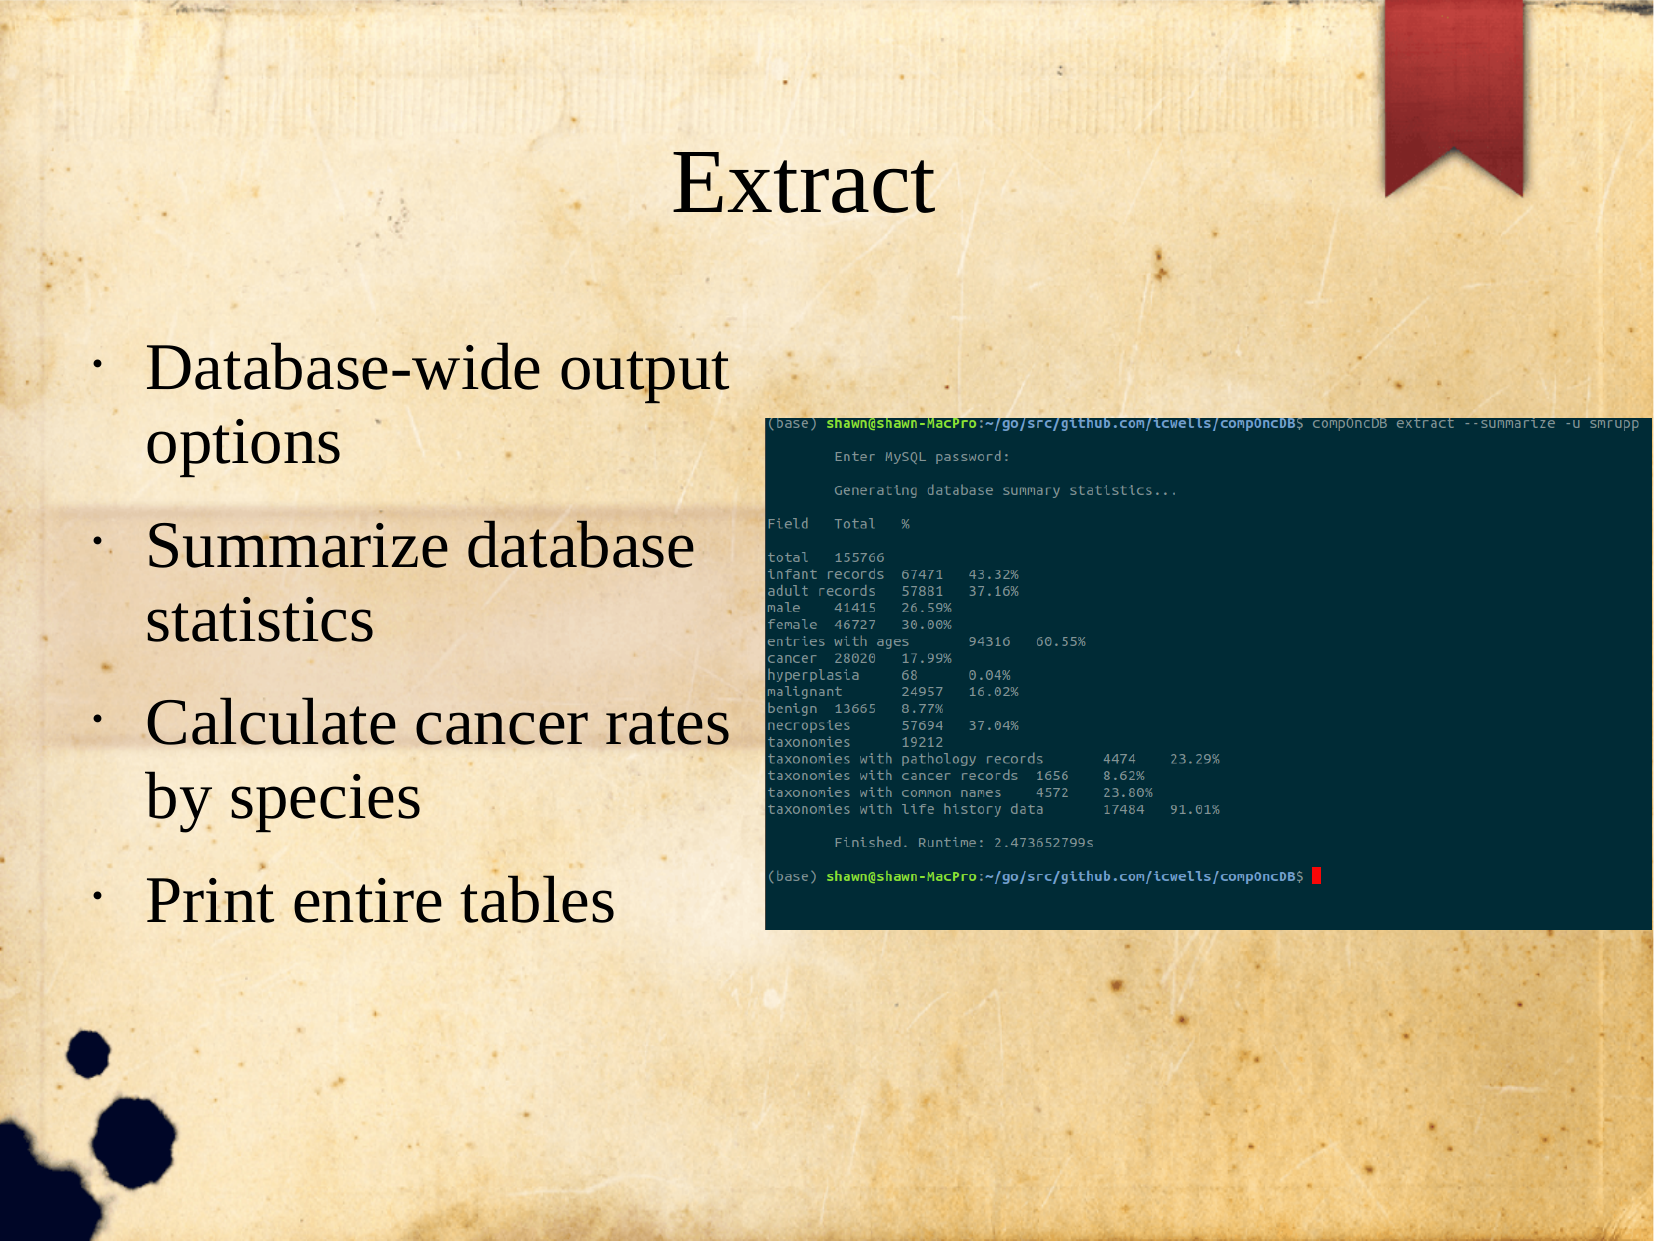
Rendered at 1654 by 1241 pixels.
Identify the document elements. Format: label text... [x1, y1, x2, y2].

title Extract [60, 77, 1549, 286]
list Database-wide output options Summarize database statistics Calculate cancer rates by species Print entire tables [75, 330, 786, 1171]
picture [0, 0, 1654, 1241]
